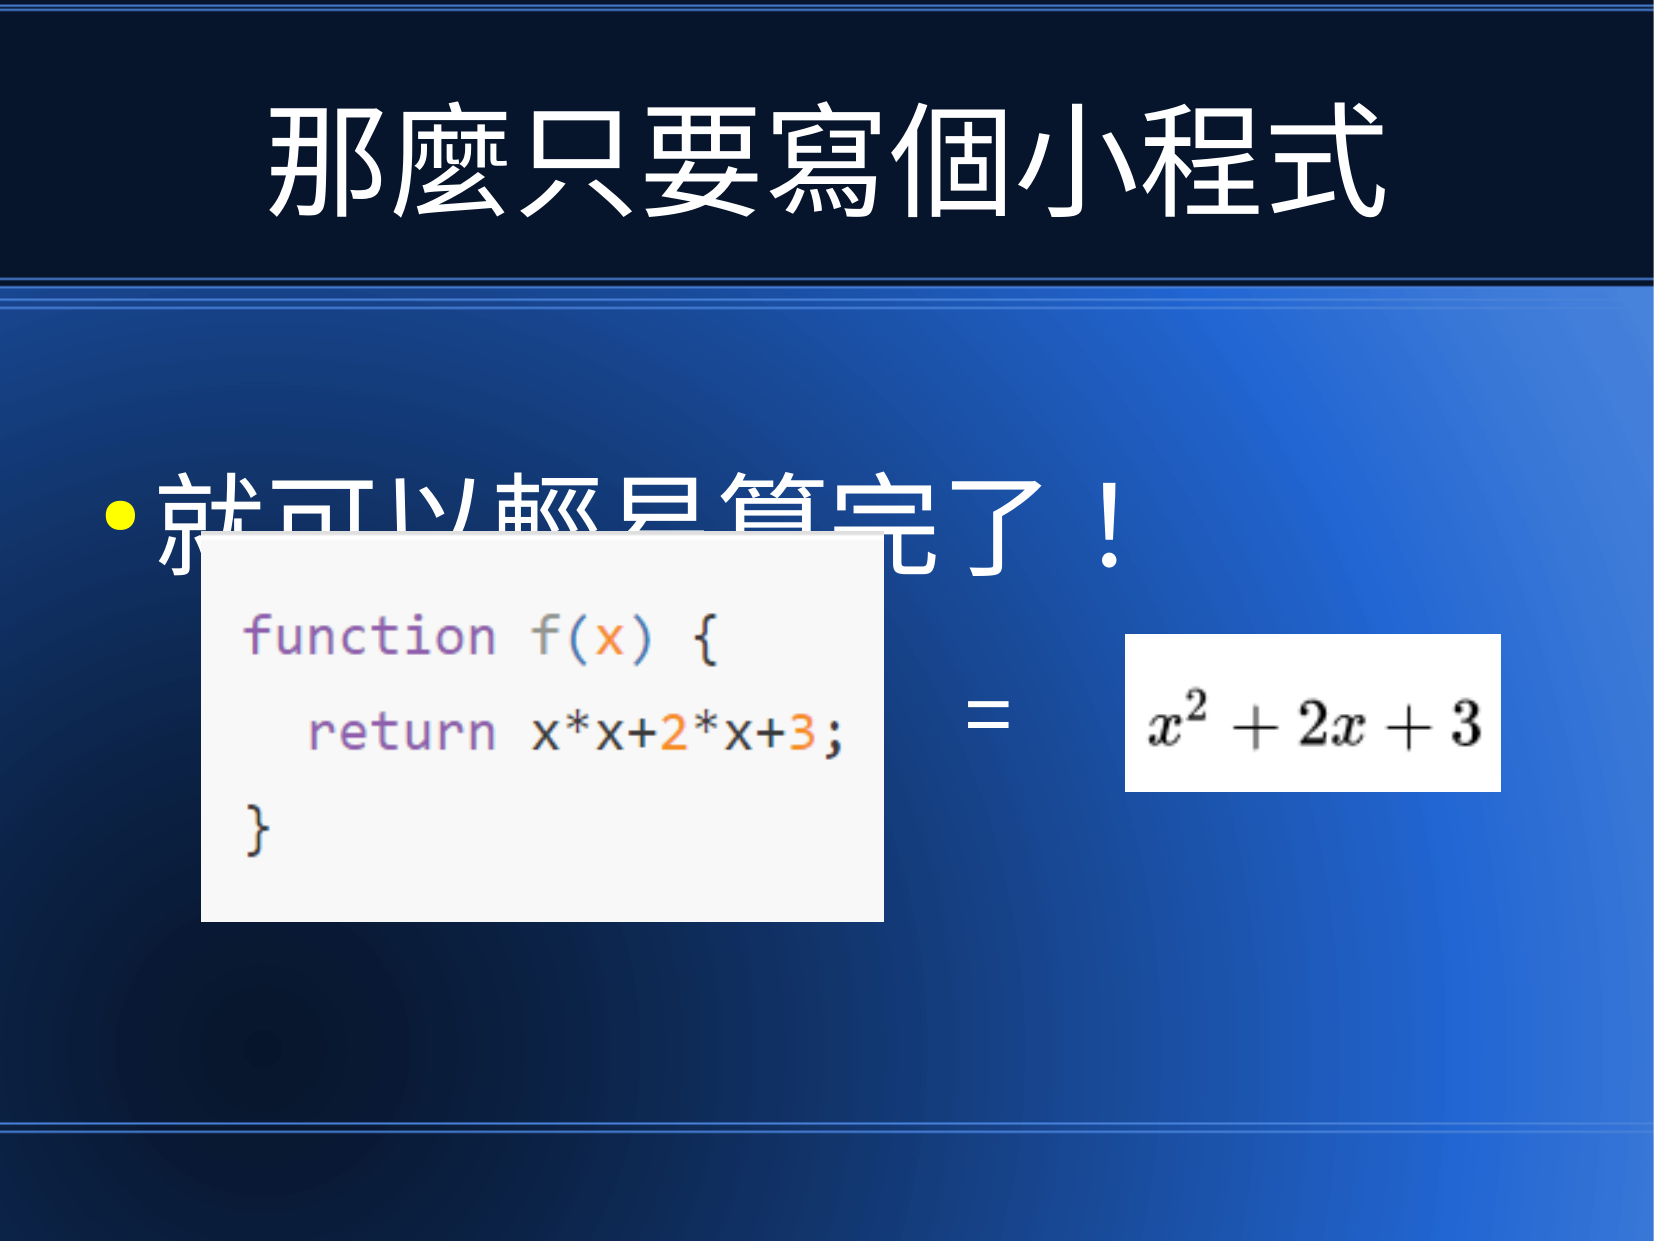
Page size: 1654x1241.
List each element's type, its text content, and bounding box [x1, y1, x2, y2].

picture [201, 531, 884, 922]
list 就可以輕易算完了！ [82, 355, 1571, 1241]
text_box = [949, 659, 1028, 768]
title 那麼只要寫個小程式 [82, 49, 1571, 257]
picture [0, 0, 1654, 1241]
picture [1125, 634, 1501, 792]
